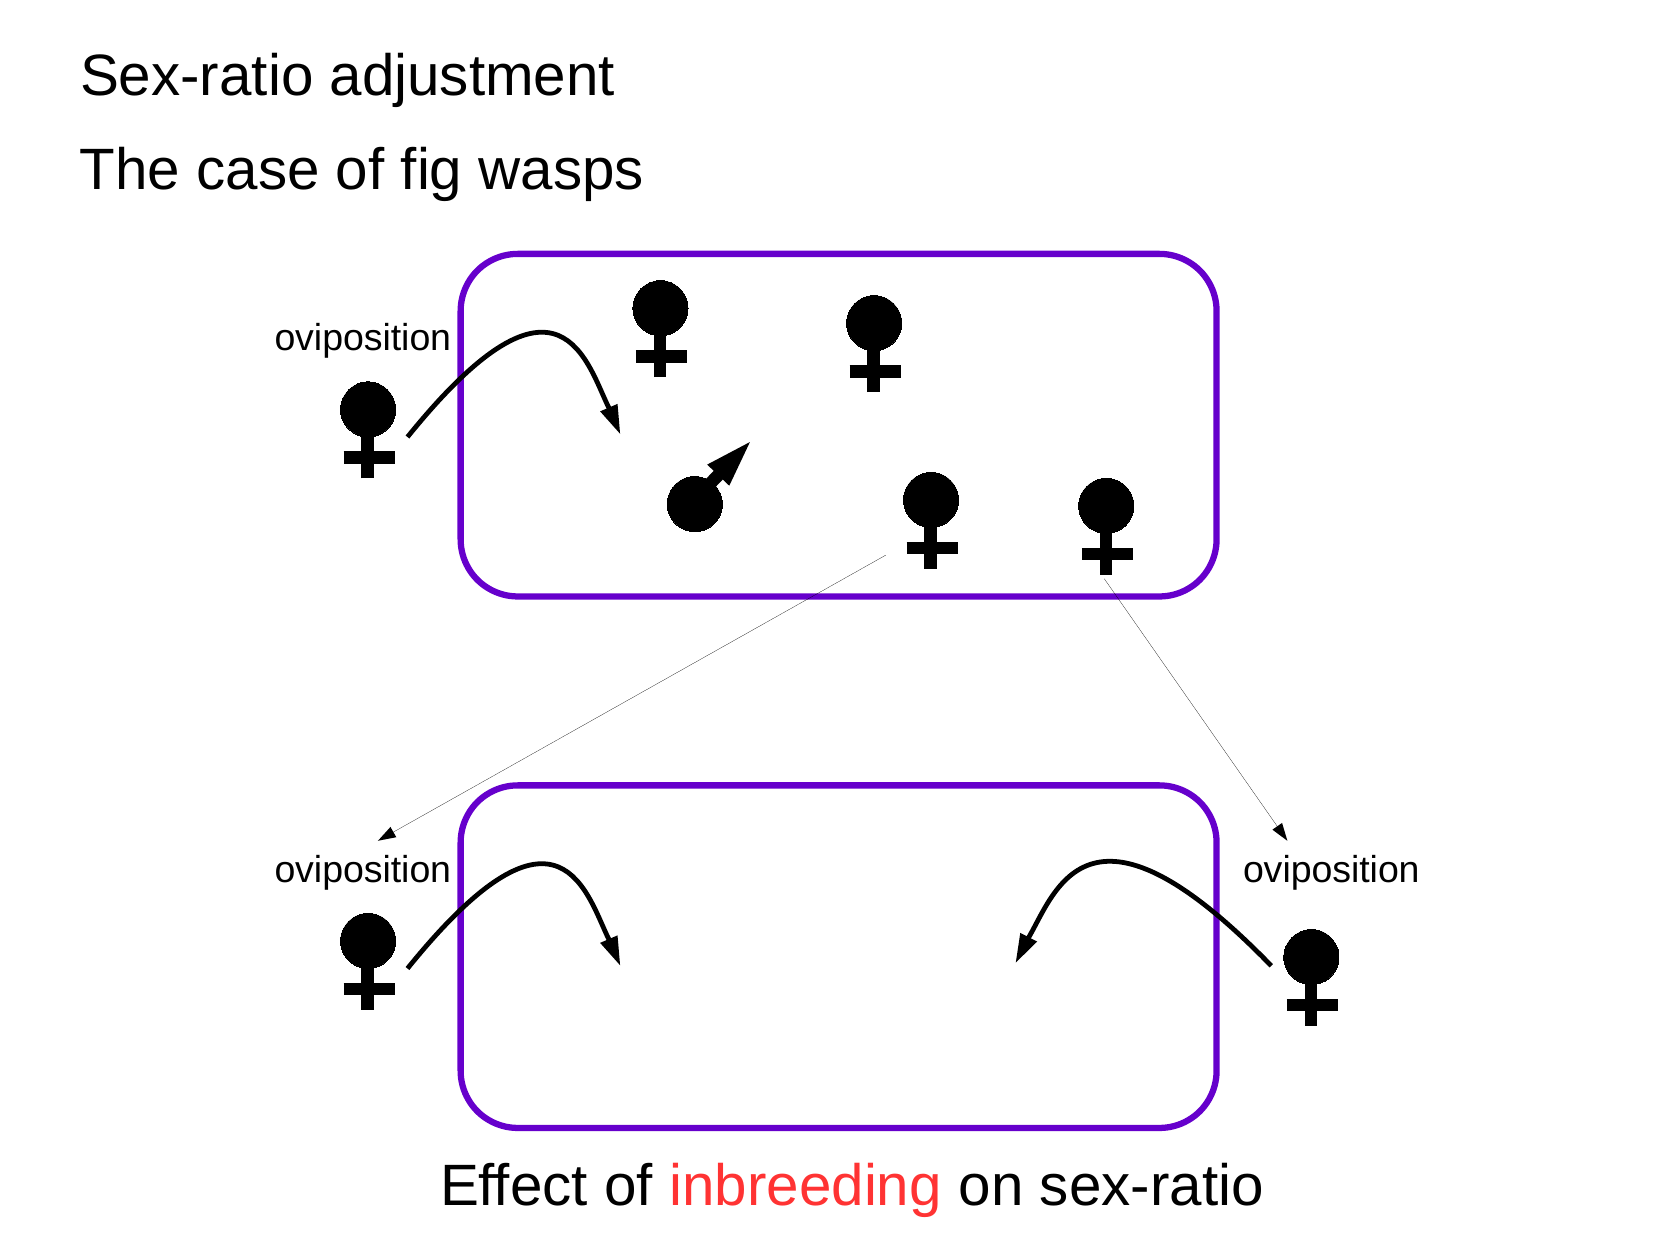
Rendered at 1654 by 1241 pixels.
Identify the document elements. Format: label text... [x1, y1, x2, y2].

text_box [460, 785, 1217, 1128]
text_box oviposition [259, 309, 467, 367]
text_box [1283, 929, 1339, 984]
text_box [340, 381, 396, 437]
text_box [340, 913, 396, 968]
text_box [460, 253, 1217, 597]
text_box oviposition [1228, 840, 1435, 898]
text_box oviposition [259, 840, 467, 898]
text_box The case of fig wasps [65, 129, 935, 210]
text_box Sex-ratio adjustment [65, 35, 674, 116]
text_box Effect of inbreeding on sex-ratio [425, 1145, 1359, 1226]
